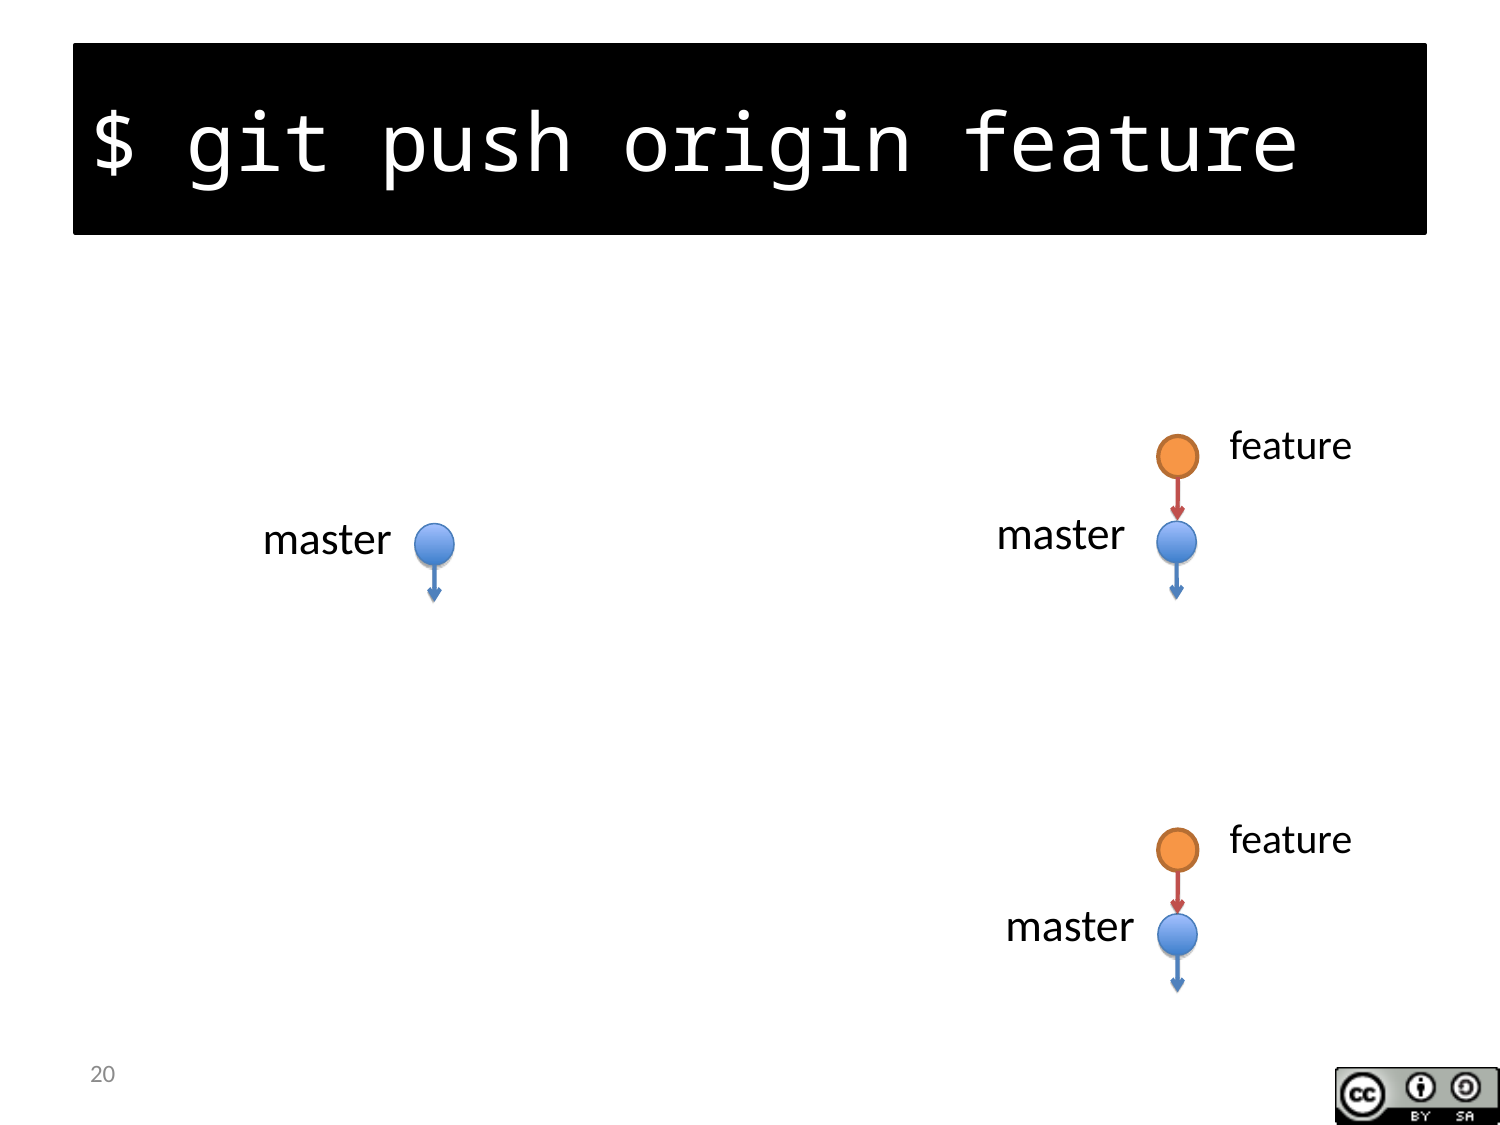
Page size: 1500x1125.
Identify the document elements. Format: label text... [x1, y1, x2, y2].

text_box master [231, 501, 424, 572]
text_box [414, 523, 455, 565]
slide_number <number> [75, 1042, 425, 1103]
text_box [1158, 829, 1194, 871]
text_box master [965, 496, 1158, 566]
text_box master [974, 887, 1167, 958]
picture [1335, 1067, 1500, 1125]
text_box [1167, 914, 1198, 955]
title $ git push origin feature [75, 45, 1425, 233]
text_box [1158, 435, 1194, 477]
text_box feature [1194, 410, 1387, 476]
text_box feature [1194, 804, 1387, 870]
text_box [1158, 521, 1197, 563]
